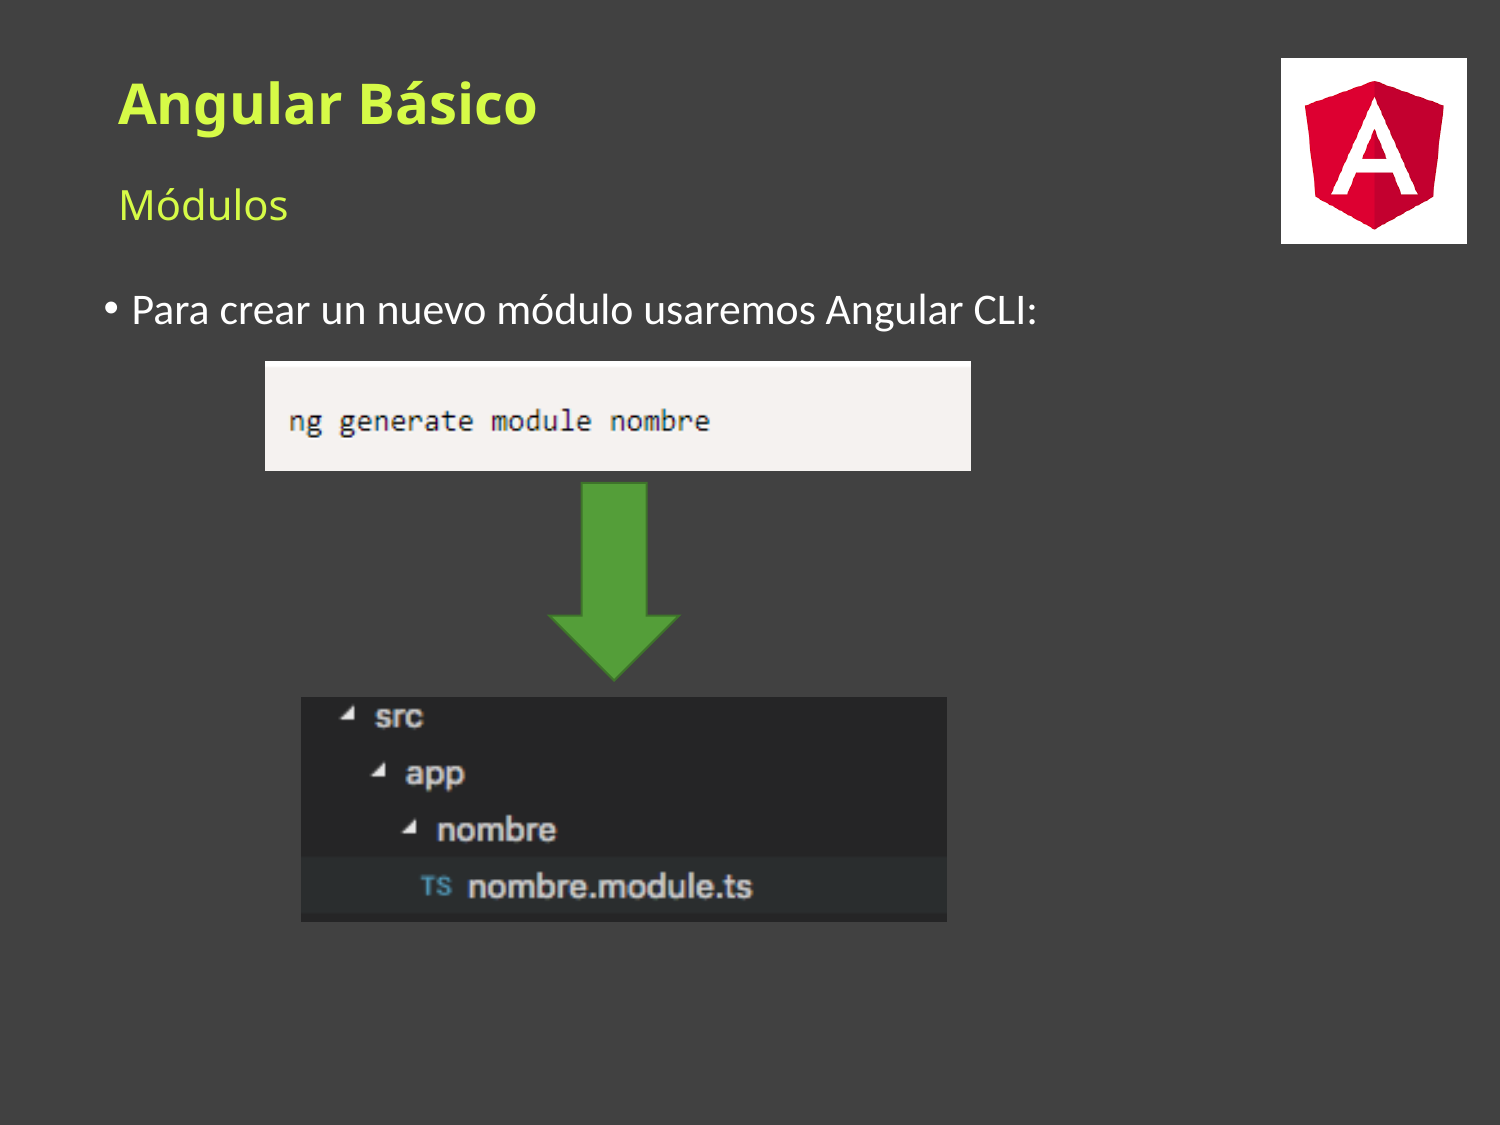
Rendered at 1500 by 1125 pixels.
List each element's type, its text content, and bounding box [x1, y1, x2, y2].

picture [265, 361, 971, 472]
title Angular Básico [103, 59, 1282, 144]
list Módulos [103, 163, 1282, 244]
picture [1281, 58, 1467, 244]
picture [301, 697, 947, 922]
text_box [549, 482, 680, 681]
list Para crear un nuevo módulo usaremos Angular CLI: [88, 278, 1383, 993]
